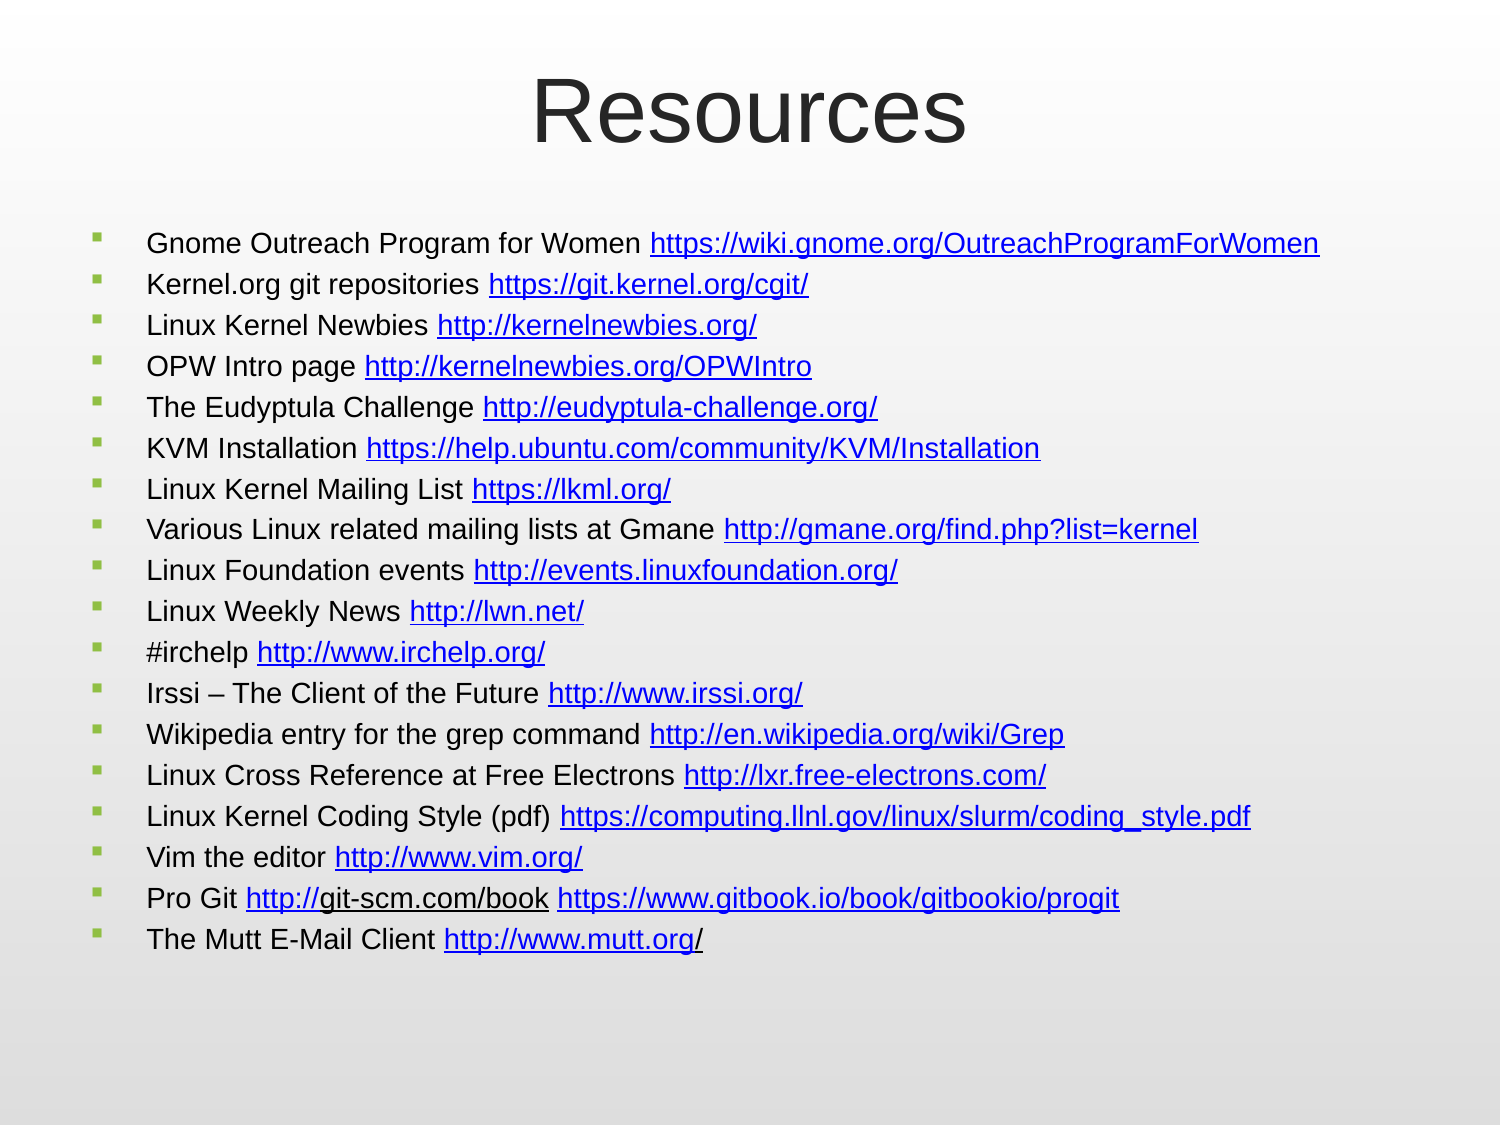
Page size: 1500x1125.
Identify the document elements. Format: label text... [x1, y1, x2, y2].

list Gnome Outreach Program for Women https://wiki.gnome.org/OutreachProgramForWomen Kernel.org git repositories https://git.kernel.org/cgit/ Linux Kernel Newbies http://kernelnewbies.org/ OPW Intro page http://kernelnewbies.org/OPWIntro The Eudyptula Challenge http://eudyptula-challenge.org/ KVM Installation https://help.ubuntu.com/community/KVM/Installation Linux Kernel Mailing List https://lkml.org/ Various Linux related mailing lists at Gmane http://gmane.org/find.php?list=kernel Linux Foundation events http://events.linuxfoundation.org/ Linux Weekly News http://lwn.net/ #irchelp http://www.irchelp.org/ Irssi – The Client of the Future http://www.irssi.org/ Wikipedia entry for the grep command http://en.wikipedia.org/wiki/Grep Linux Cross Reference at Free Electrons http://lxr.free-electrons.com/ Linux Kernel Coding Style (pdf) https://computing.llnl.gov/linux/slurm/coding_style.pdf Vim the editor http://www.vim.org/ Pro Git http://git-scm.com/book https://www.gitbook.io/book/gitbookio/progit The Mutt E-Mail Client http://www.mutt.org/ [75, 216, 1425, 995]
title Resources [75, 19, 1425, 191]
